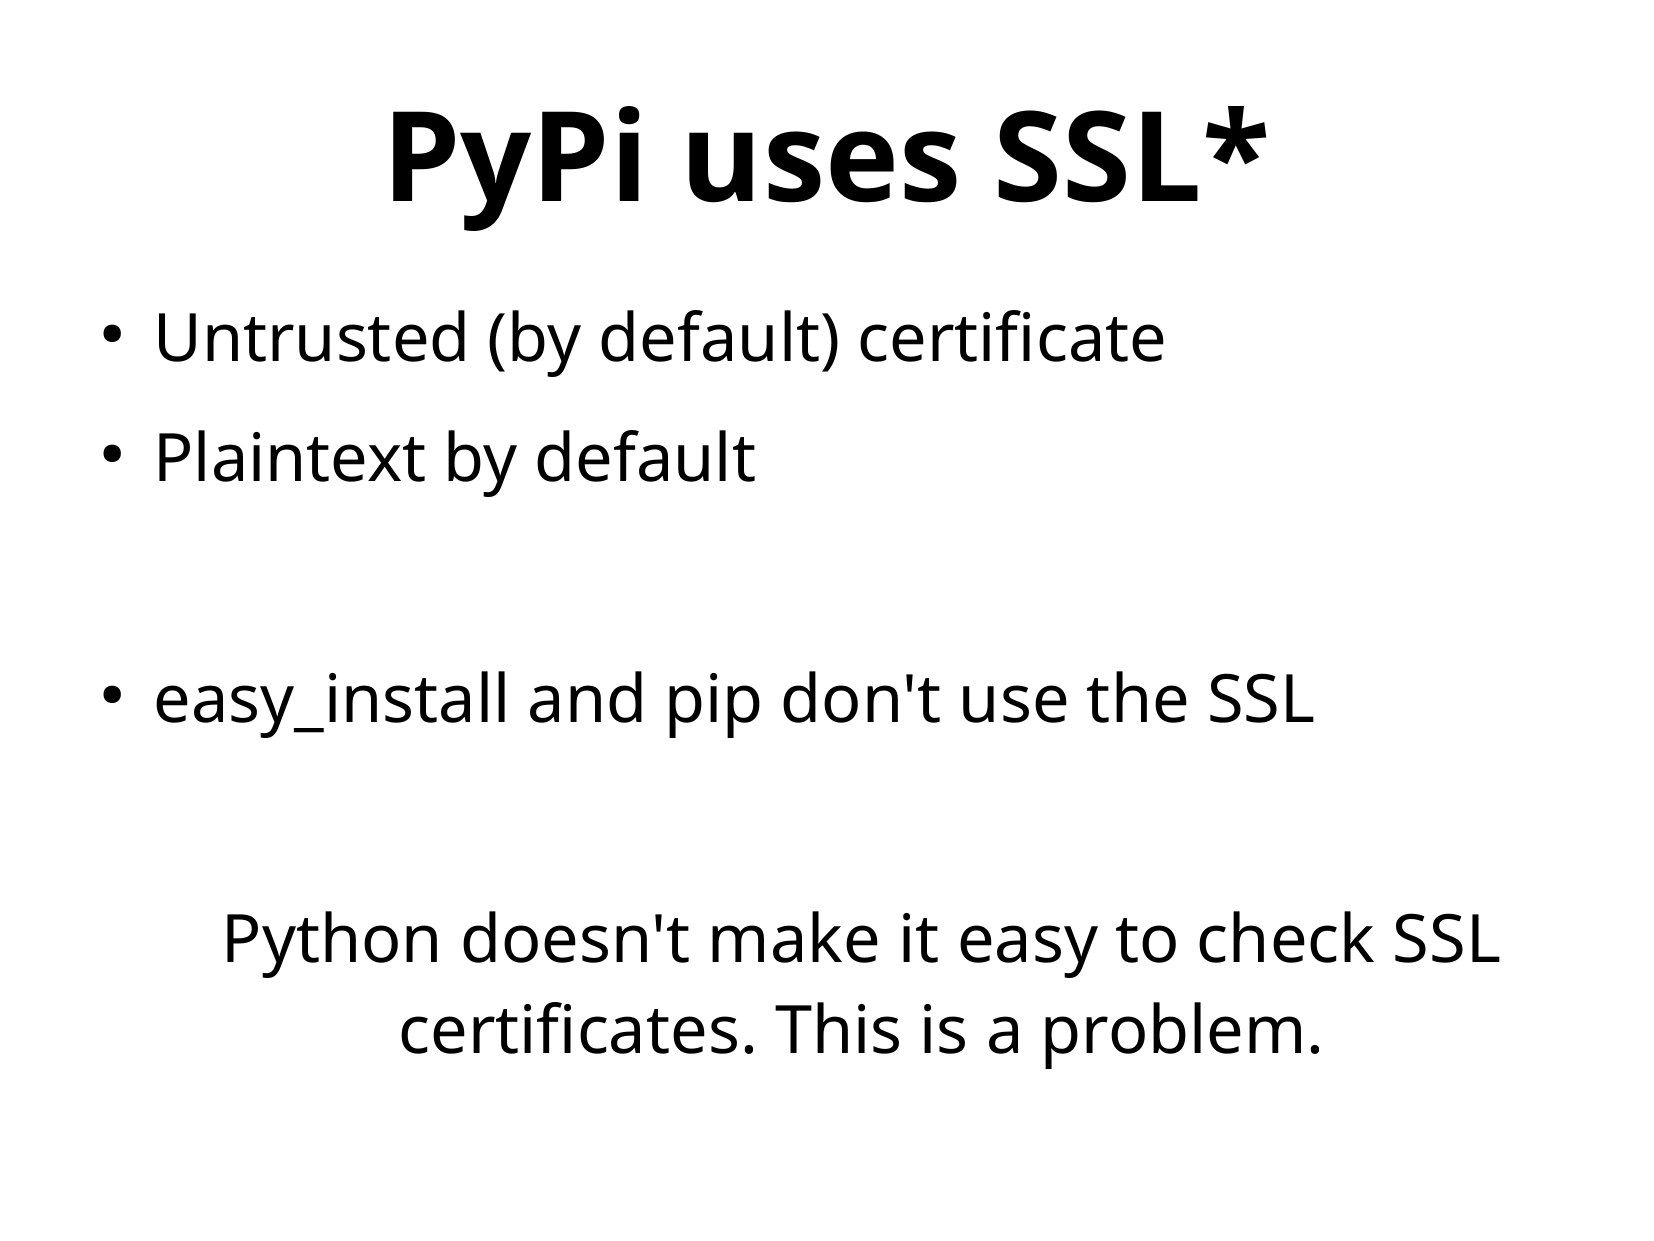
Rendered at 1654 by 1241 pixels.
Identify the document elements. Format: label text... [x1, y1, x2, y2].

title PyPi uses SSL* [82, 49, 1571, 257]
list Untrusted (by default) certificate Plaintext by default easy_install and pip don't use the SSL Python doesn't make it easy to check SSL certificates. This is a problem. [82, 290, 1571, 1109]
